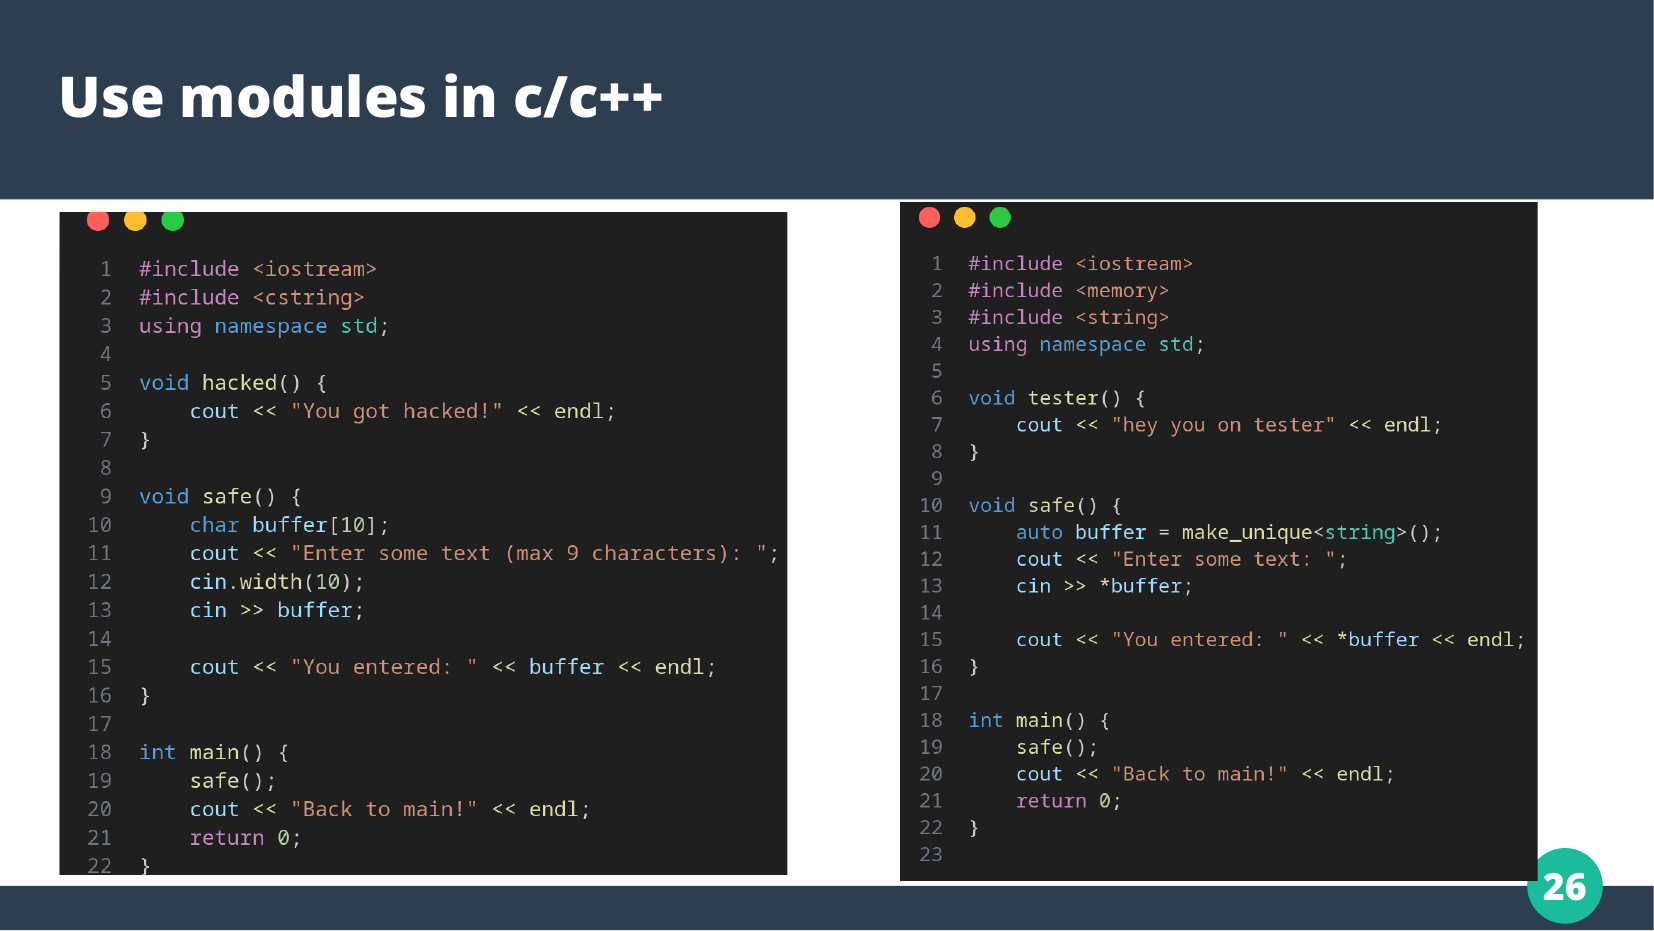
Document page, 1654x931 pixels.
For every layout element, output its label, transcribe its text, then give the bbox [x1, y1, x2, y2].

picture [59, 212, 788, 875]
picture [900, 202, 1538, 881]
title Use modules in c/c++ [59, 37, 1595, 155]
